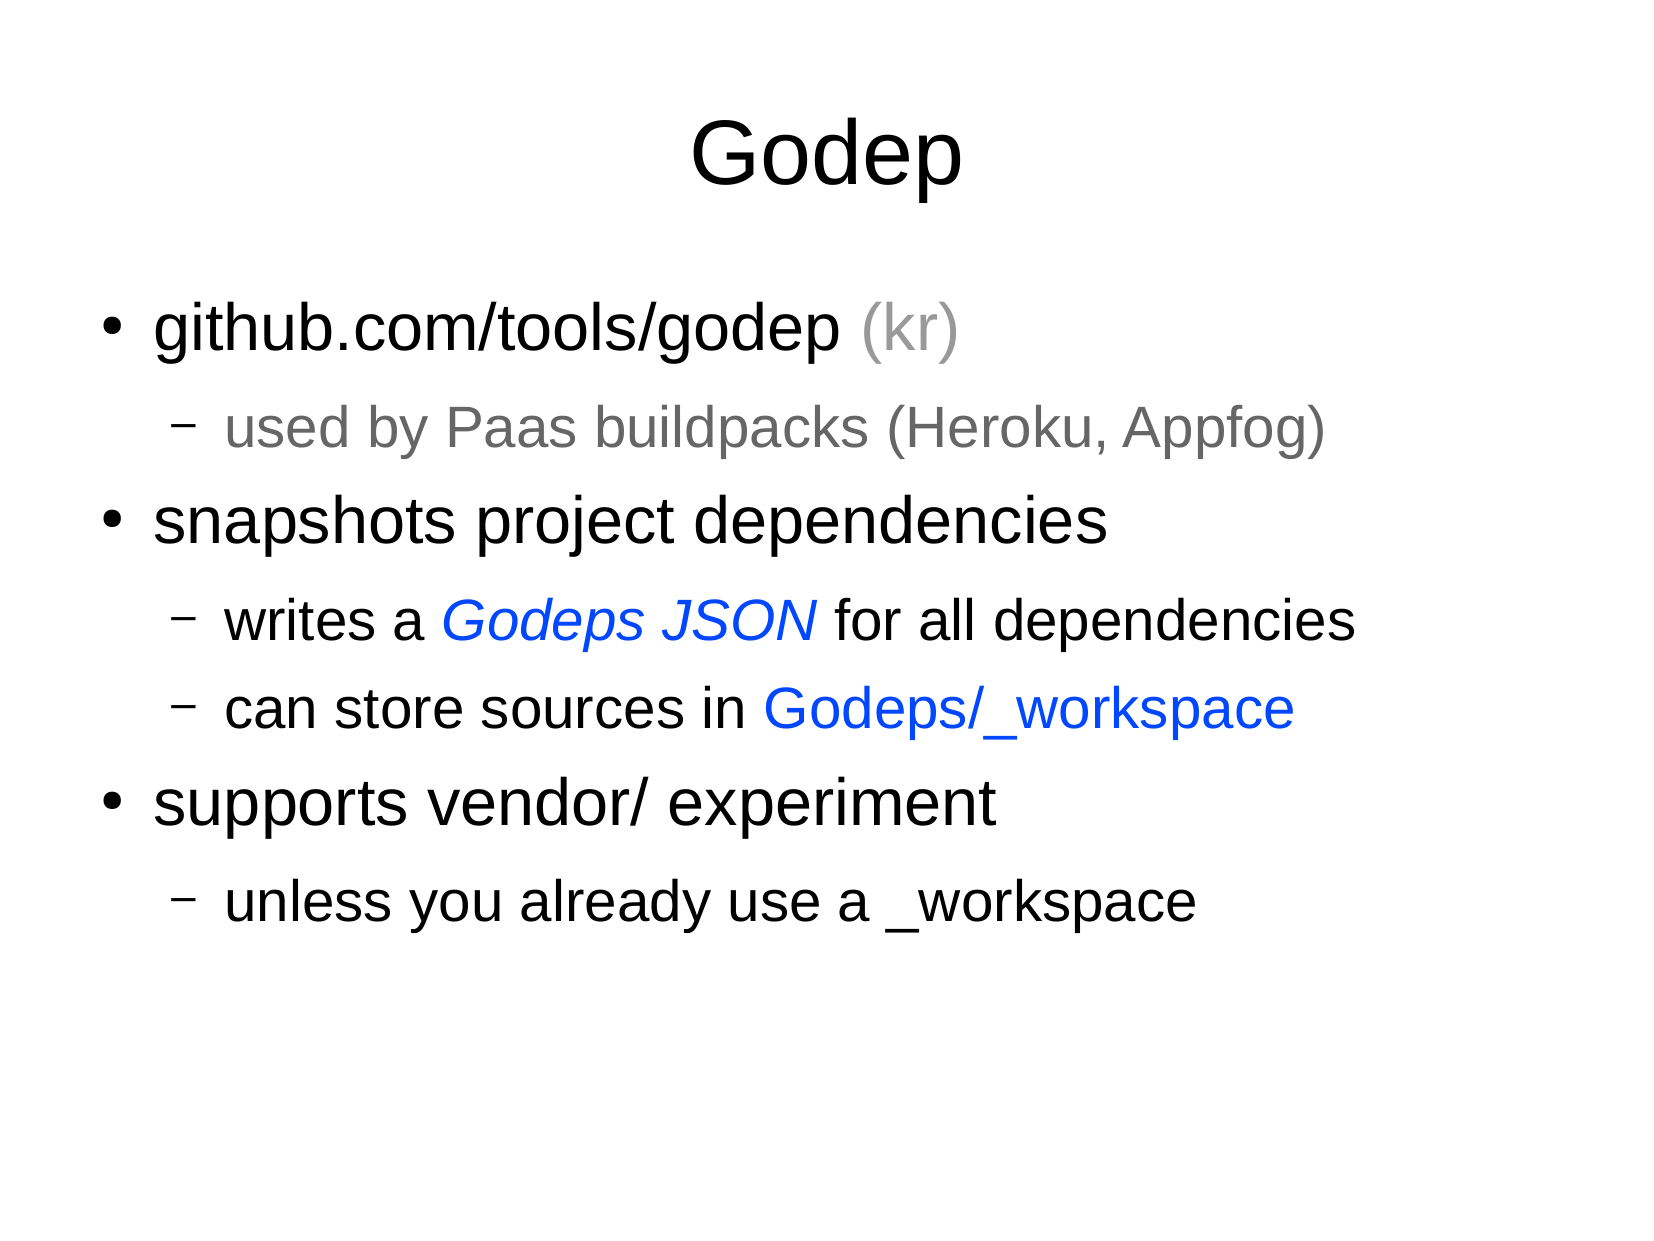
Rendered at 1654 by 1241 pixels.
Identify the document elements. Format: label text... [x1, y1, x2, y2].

title Godep [82, 49, 1571, 257]
list github.com/tools/godep (kr) used by Paas buildpacks (Heroku, Appfog) snapshots project dependencies writes a Godeps JSON for all dependencies can store sources in Godeps/_workspace supports vendor/ experiment unless you already use a _workspace [82, 290, 1538, 1010]
